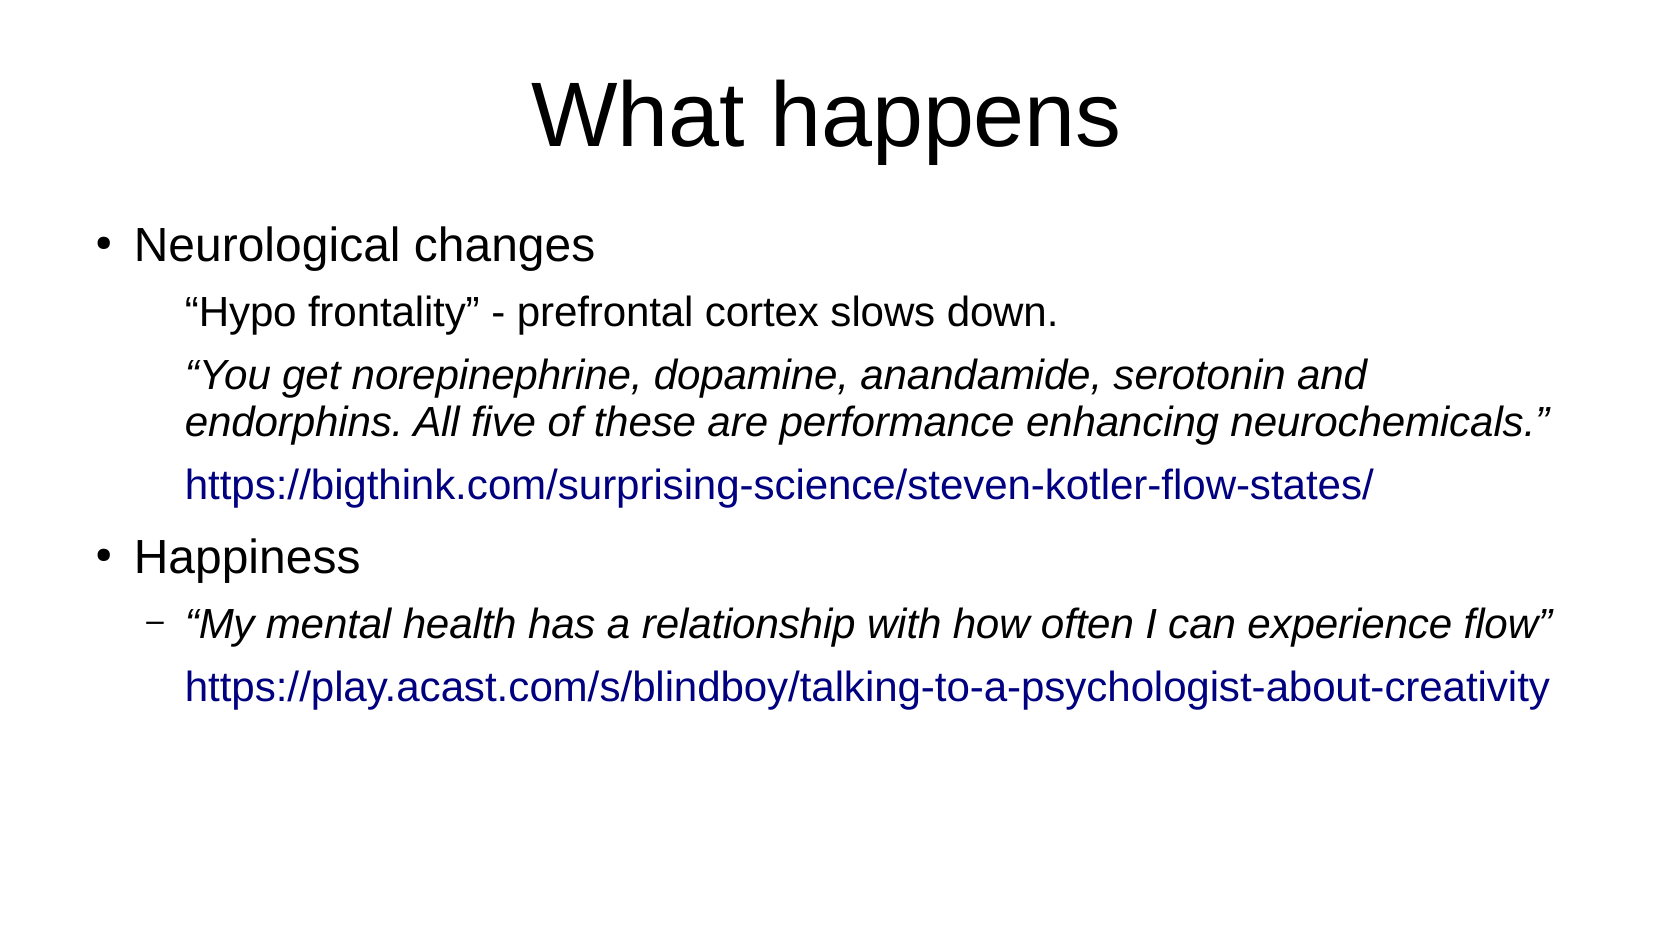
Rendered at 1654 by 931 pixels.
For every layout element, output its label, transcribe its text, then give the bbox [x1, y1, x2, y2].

list Neurological changes “Hypo frontality” - prefrontal cortex slows down. “You get norepinephrine, dopamine, anandamide, serotonin and endorphins. All five of these are performance enhancing neurochemicals.” https://bigthink.com/surprising-science/steven-kotler-flow-states/ Happiness “My mental health has a relationship with how often I can experience flow” https://play.acast.com/s/blindboy/talking-to-a-psychologist-about-creativity [82, 217, 1571, 758]
title What happens [82, 37, 1571, 193]
